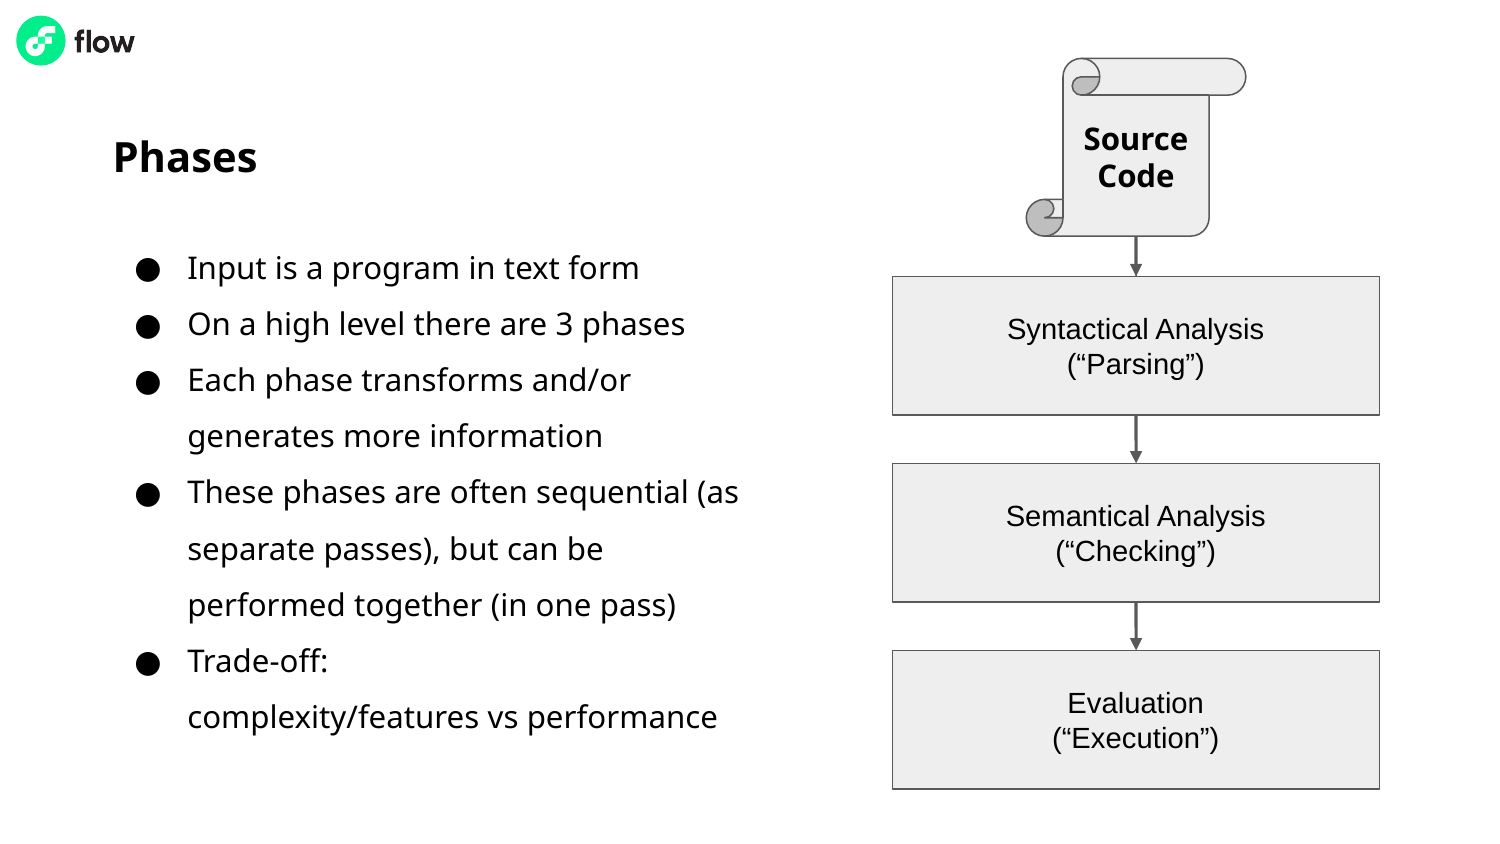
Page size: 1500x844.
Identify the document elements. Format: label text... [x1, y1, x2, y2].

text_box Phases [97, 115, 820, 197]
text_box Source Code [1046, 58, 1246, 237]
text_box Semantical Analysis (“Checking”) [892, 463, 1380, 603]
text_box Syntactical Analysis (“Parsing”) [892, 276, 1380, 416]
picture [14, 14, 137, 67]
text_box Input is a program in text form On a high level there are 3 phases Each phase transforms and/or generates more information These phases are often sequential (as separate passes), but can be performed together (in one pass) Trade-off: complexity/features vs performance [97, 214, 779, 777]
text_box Evaluation (“Execution”) [892, 650, 1380, 790]
